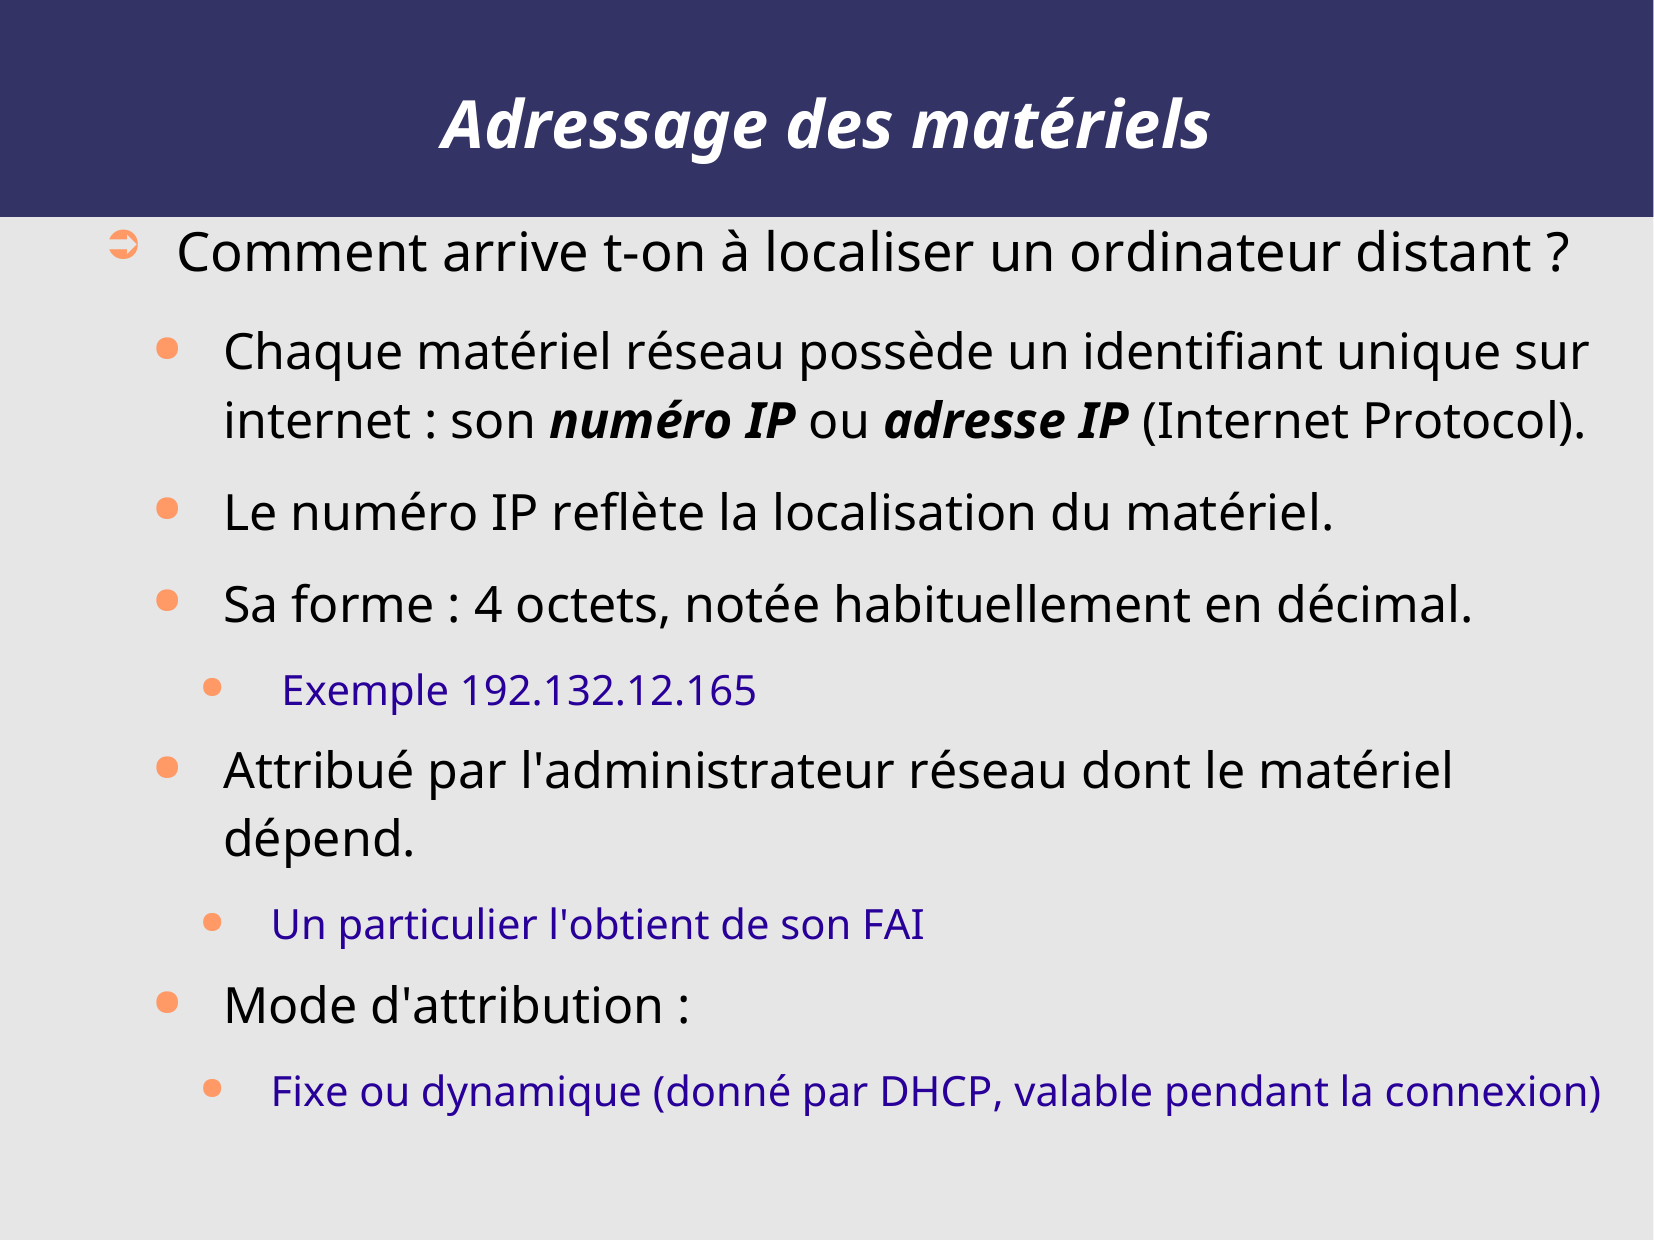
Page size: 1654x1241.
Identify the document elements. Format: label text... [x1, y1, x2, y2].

title Adressage des matériels [121, 19, 1534, 213]
list Comment arrive t-on à localiser un ordinateur distant ? Chaque matériel réseau possède un identifiant unique sur internet : son numéro IP ou adresse IP (Internet Protocol). Le numéro IP reflète la localisation du matériel. Sa forme : 4 octets, notée habituellement en décimal. Exemple 192.132.12.165 Attribué par l'administrateur réseau dont le matériel dépend. Un particulier l'obtient de son FAI Mode d'attribution : Fixe ou dynamique (donné par DHCP, valable pendant la connexion) [93, 213, 1624, 1182]
